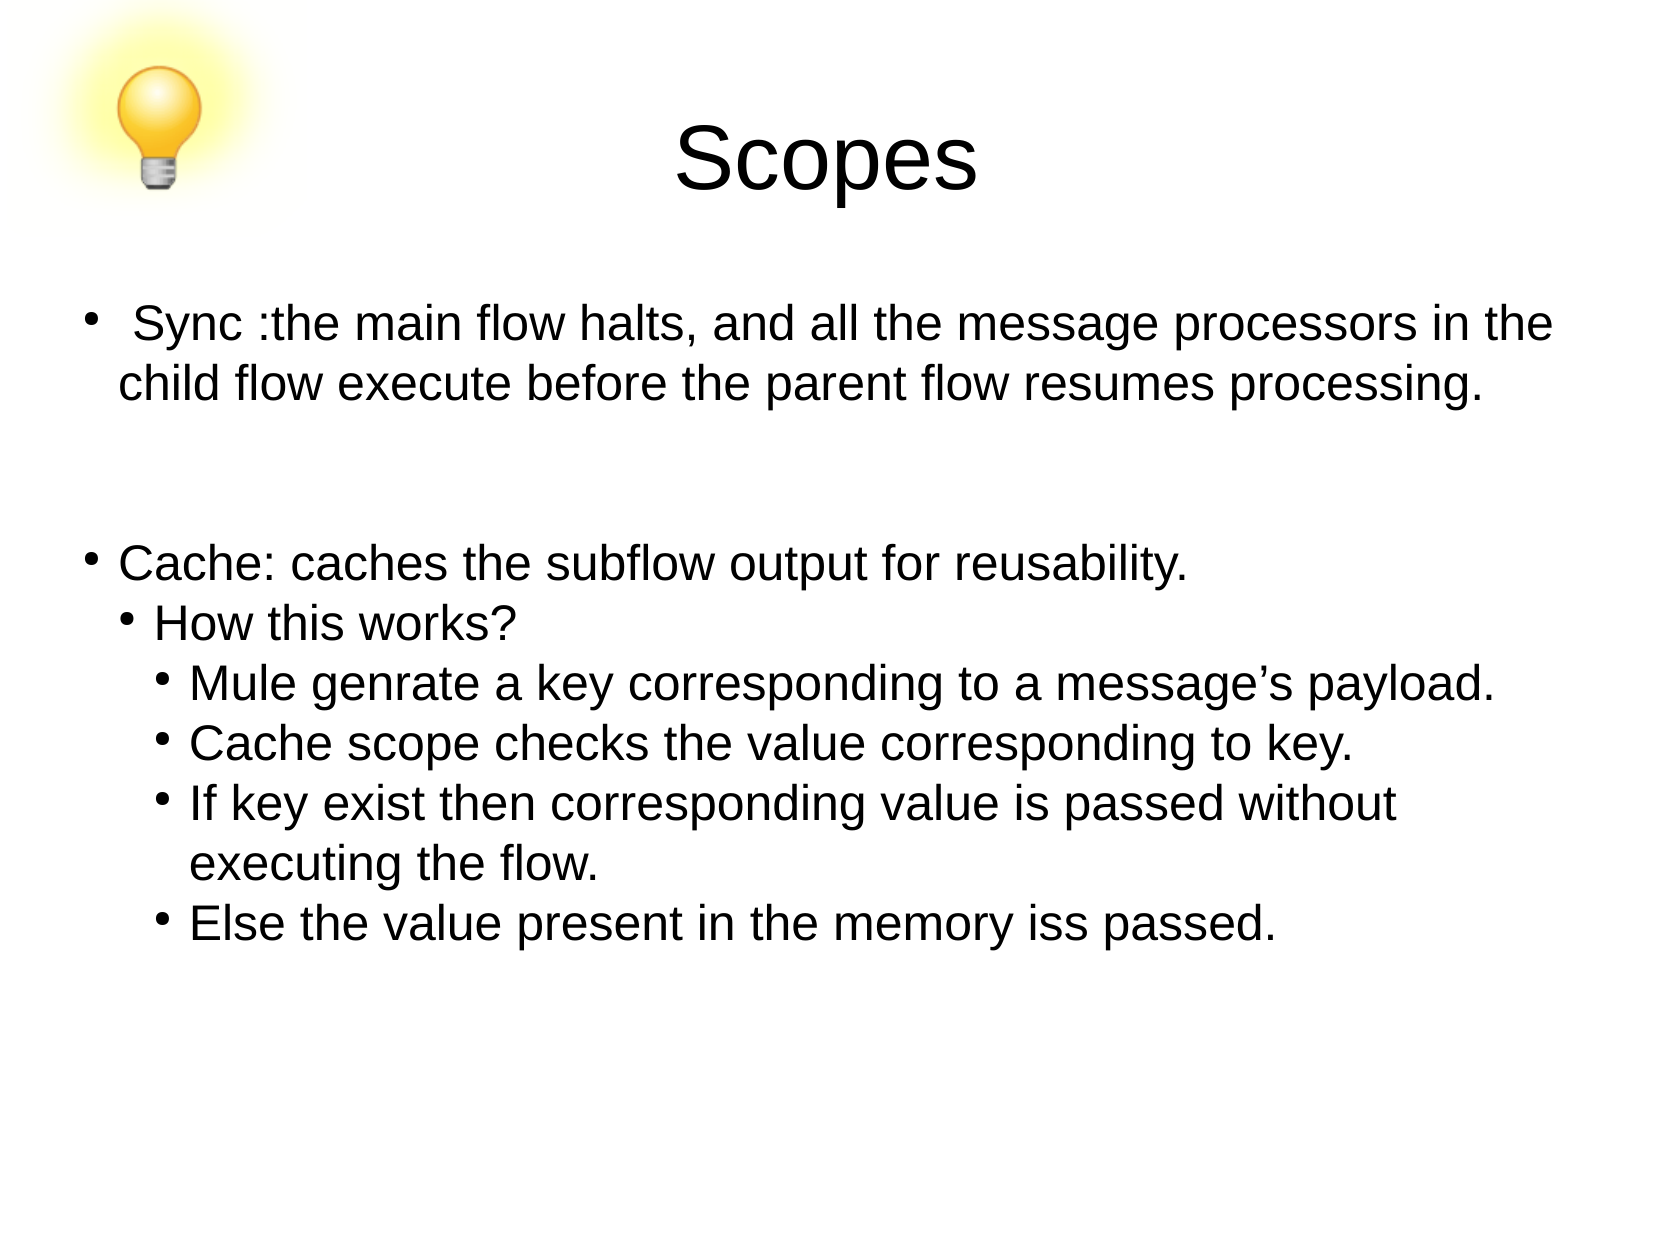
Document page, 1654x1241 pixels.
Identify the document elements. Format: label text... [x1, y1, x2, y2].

text_box Scopes [82, 49, 1571, 257]
picture [7, 0, 307, 237]
text_box Sync :the main flow halts, and all the message processors in the child flow execute before the parent flow resumes processing. Cache: caches the subflow output for reusability. How this works? Mule genrate a key corresponding to a message’s payload. Cache scope checks the value corresponding to key. If key exist then corresponding value is passed without executing the flow. Else the value present in the memory iss passed. [82, 290, 1571, 1010]
